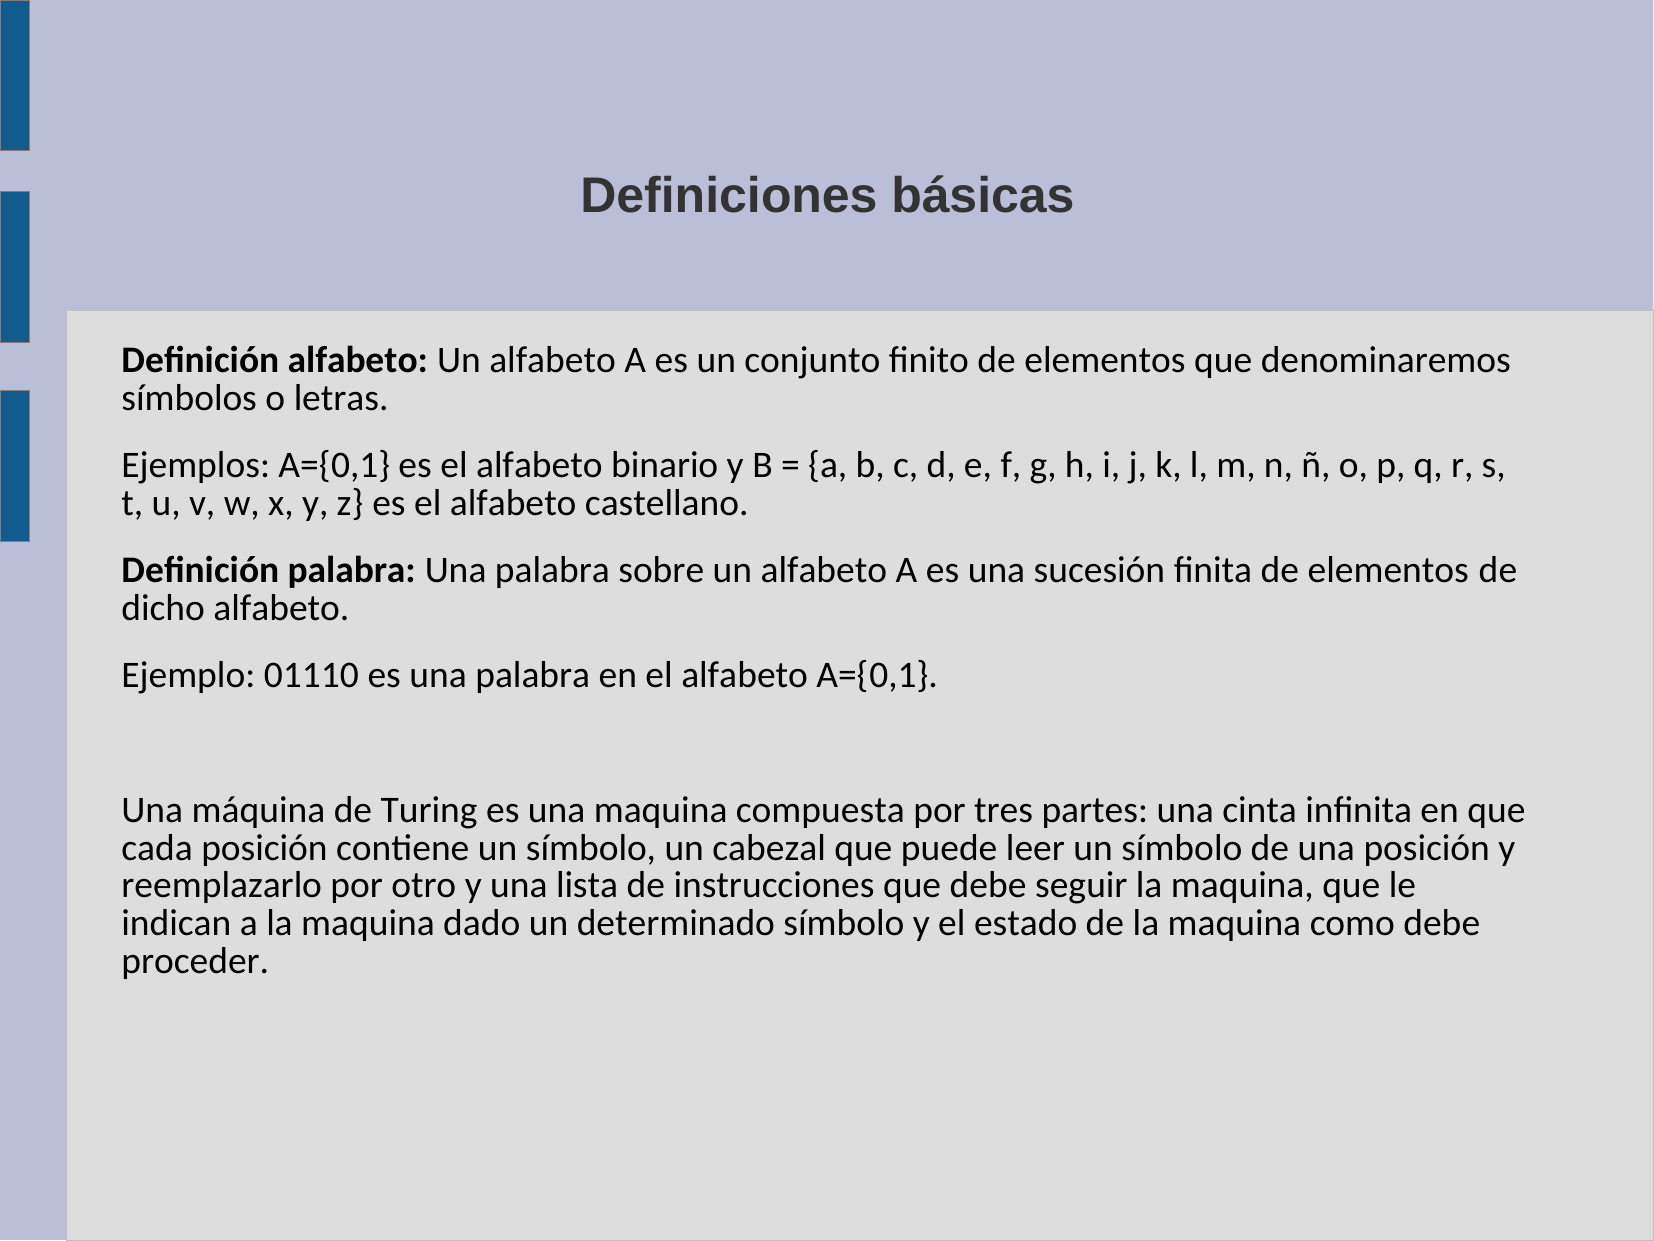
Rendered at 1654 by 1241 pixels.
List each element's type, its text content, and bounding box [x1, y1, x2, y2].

title Definiciones básicas [121, 91, 1534, 299]
list Definición alfabeto: Un alfabeto A es un conjunto finito de elementos que denominaremos símbolos o letras. Ejemplos: A={0,1} es el alfabeto binario y B = {a, b, c, d, e, f, g, h, i, j, k, l, m, n, ñ, o, p, q, r, s, t, u, v, w, x, y, z} es el alfabeto castellano. Definición palabra: Una palabra sobre un alfabeto A es una sucesión finita de elementos de dicho alfabeto. Ejemplo: 01110 es una palabra en el alfabeto A={0,1}. Una máquina de Turing es una maquina compuesta por tres partes: una cinta infinita en que cada posición contiene un símbolo, un cabezal que puede leer un símbolo de una posición y reemplazarlo por otro y una lista de instrucciones que debe seguir la maquina, que le indican a la maquina dado un determinado símbolo y el estado de la maquina como debe proceder. [121, 344, 1534, 1127]
